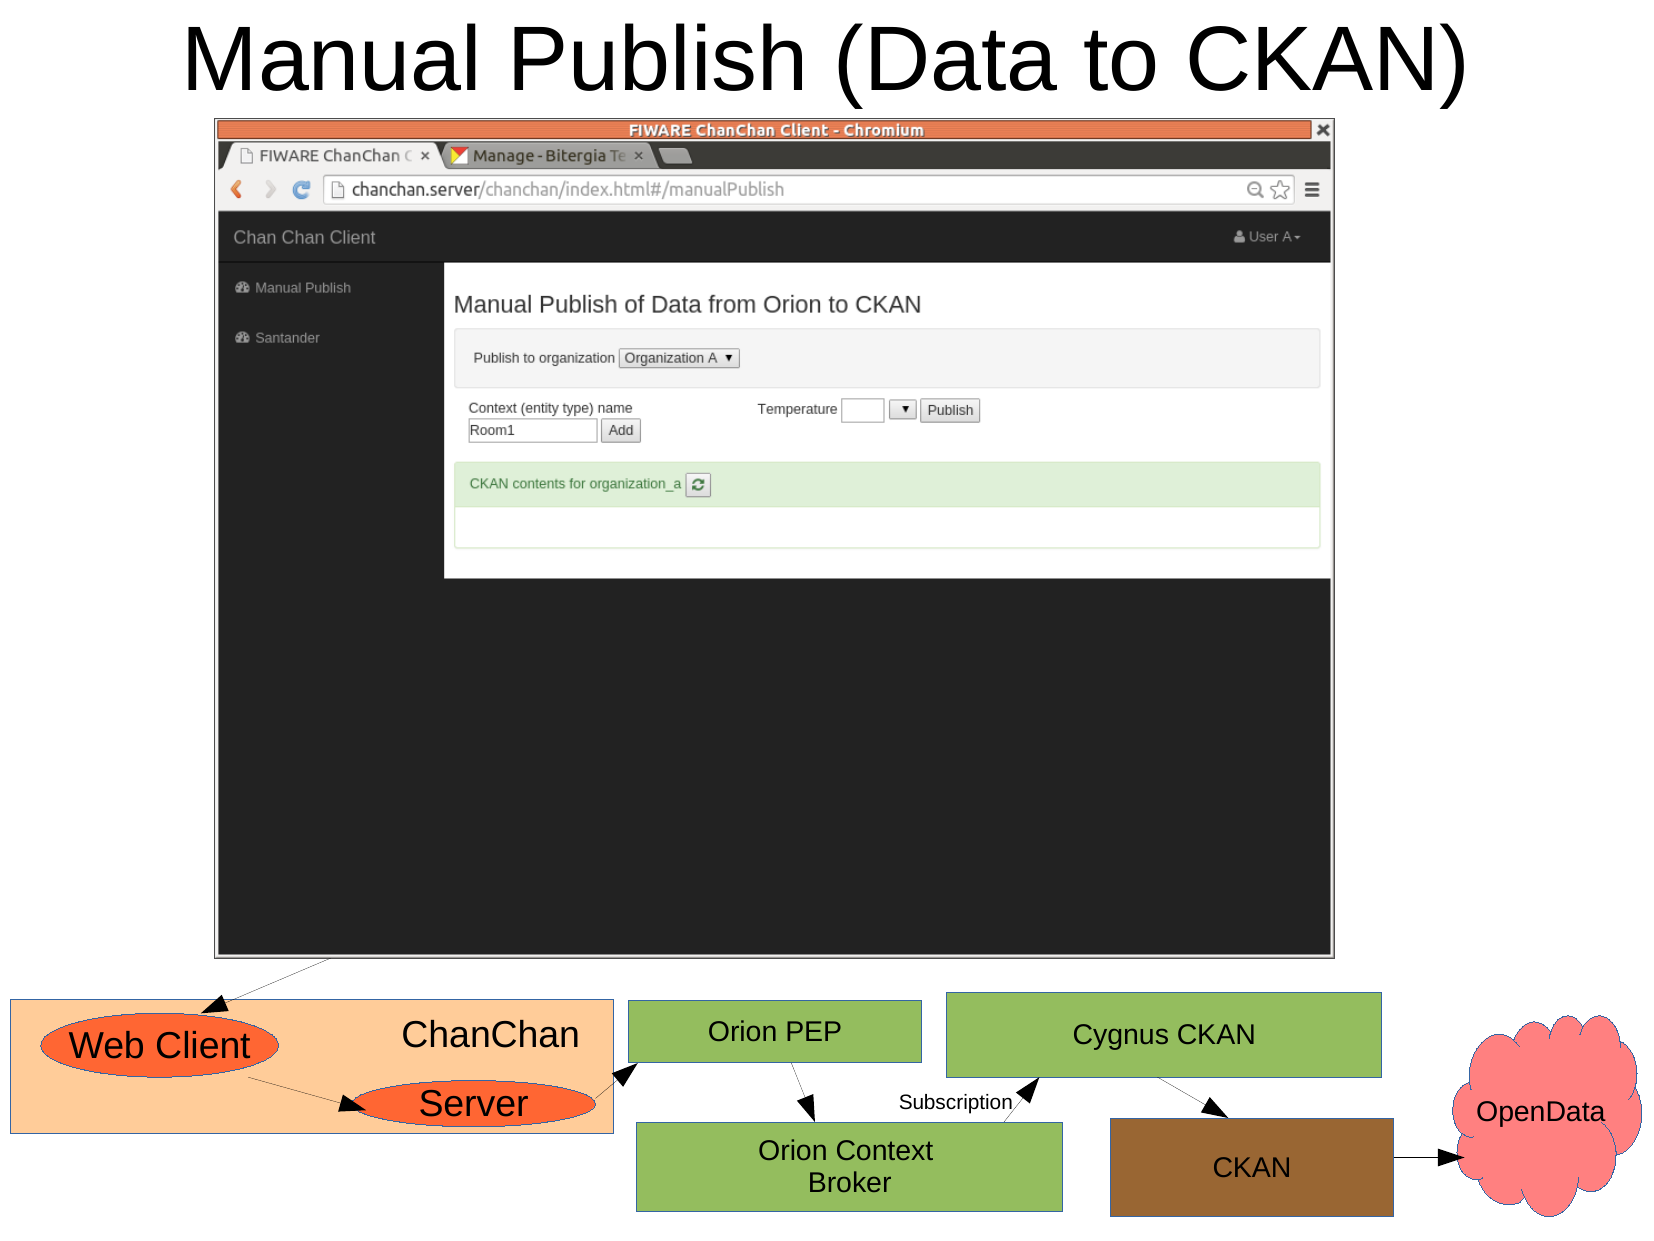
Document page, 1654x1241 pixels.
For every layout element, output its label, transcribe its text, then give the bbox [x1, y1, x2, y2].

text_box Orion PEP [628, 1000, 922, 1063]
text_box OpenData [1452, 1015, 1642, 1217]
text_box ChanChan [386, 1006, 602, 1064]
text_box Orion Context Broker [636, 1122, 1063, 1212]
picture [214, 118, 1335, 959]
text_box Subscription [883, 1083, 1028, 1123]
title Manual Publish (Data to CKAN) [82, 7, 1571, 111]
text_box Cygnus CKAN [946, 992, 1382, 1078]
text_box [10, 999, 614, 1134]
text_box CKAN [1110, 1118, 1394, 1217]
text_box Web Client [40, 1013, 279, 1078]
text_box Server [353, 1080, 596, 1127]
